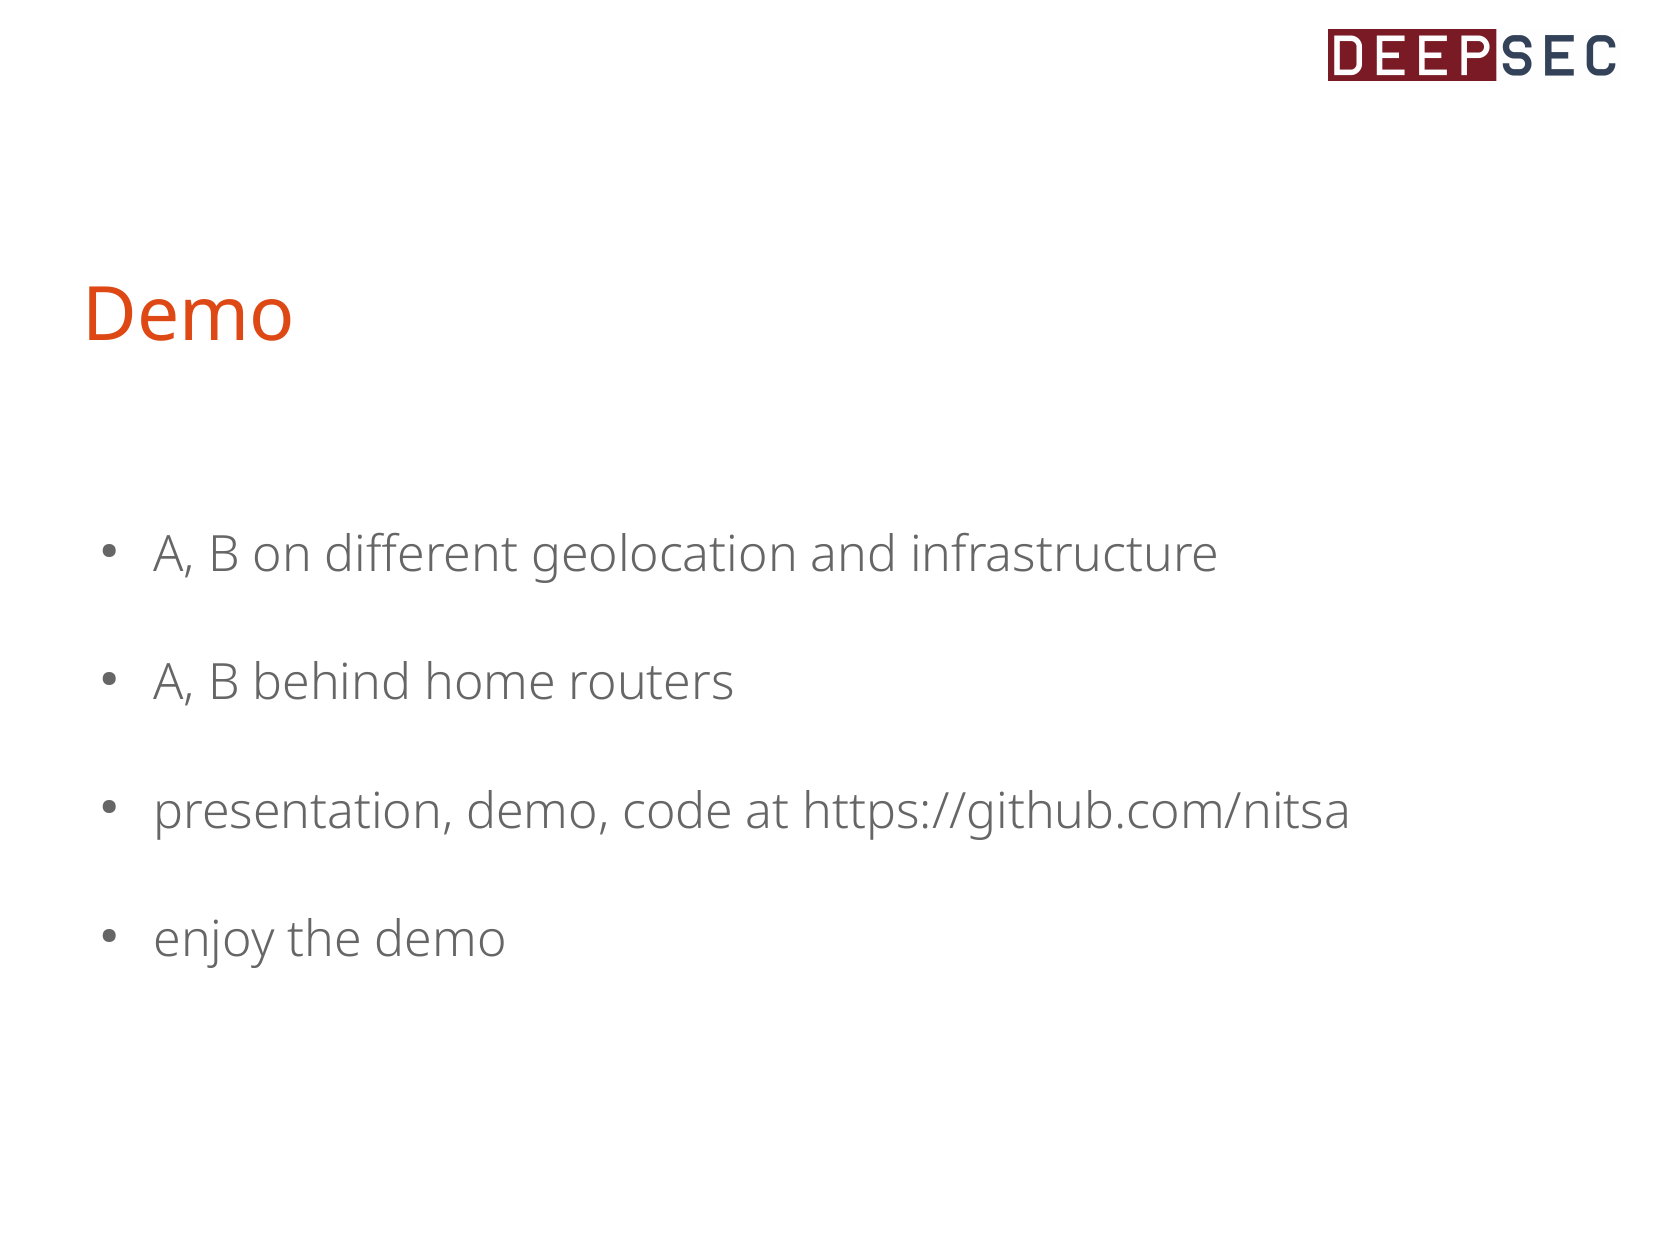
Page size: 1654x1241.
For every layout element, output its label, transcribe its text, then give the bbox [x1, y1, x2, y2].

title Demo [82, 248, 1571, 375]
picture [1328, 29, 1623, 81]
list A, B on different geolocation and infrastructure A, B behind home routers presentation, demo, code at https://github.com/nitsa enjoy the demo [82, 389, 1571, 1093]
